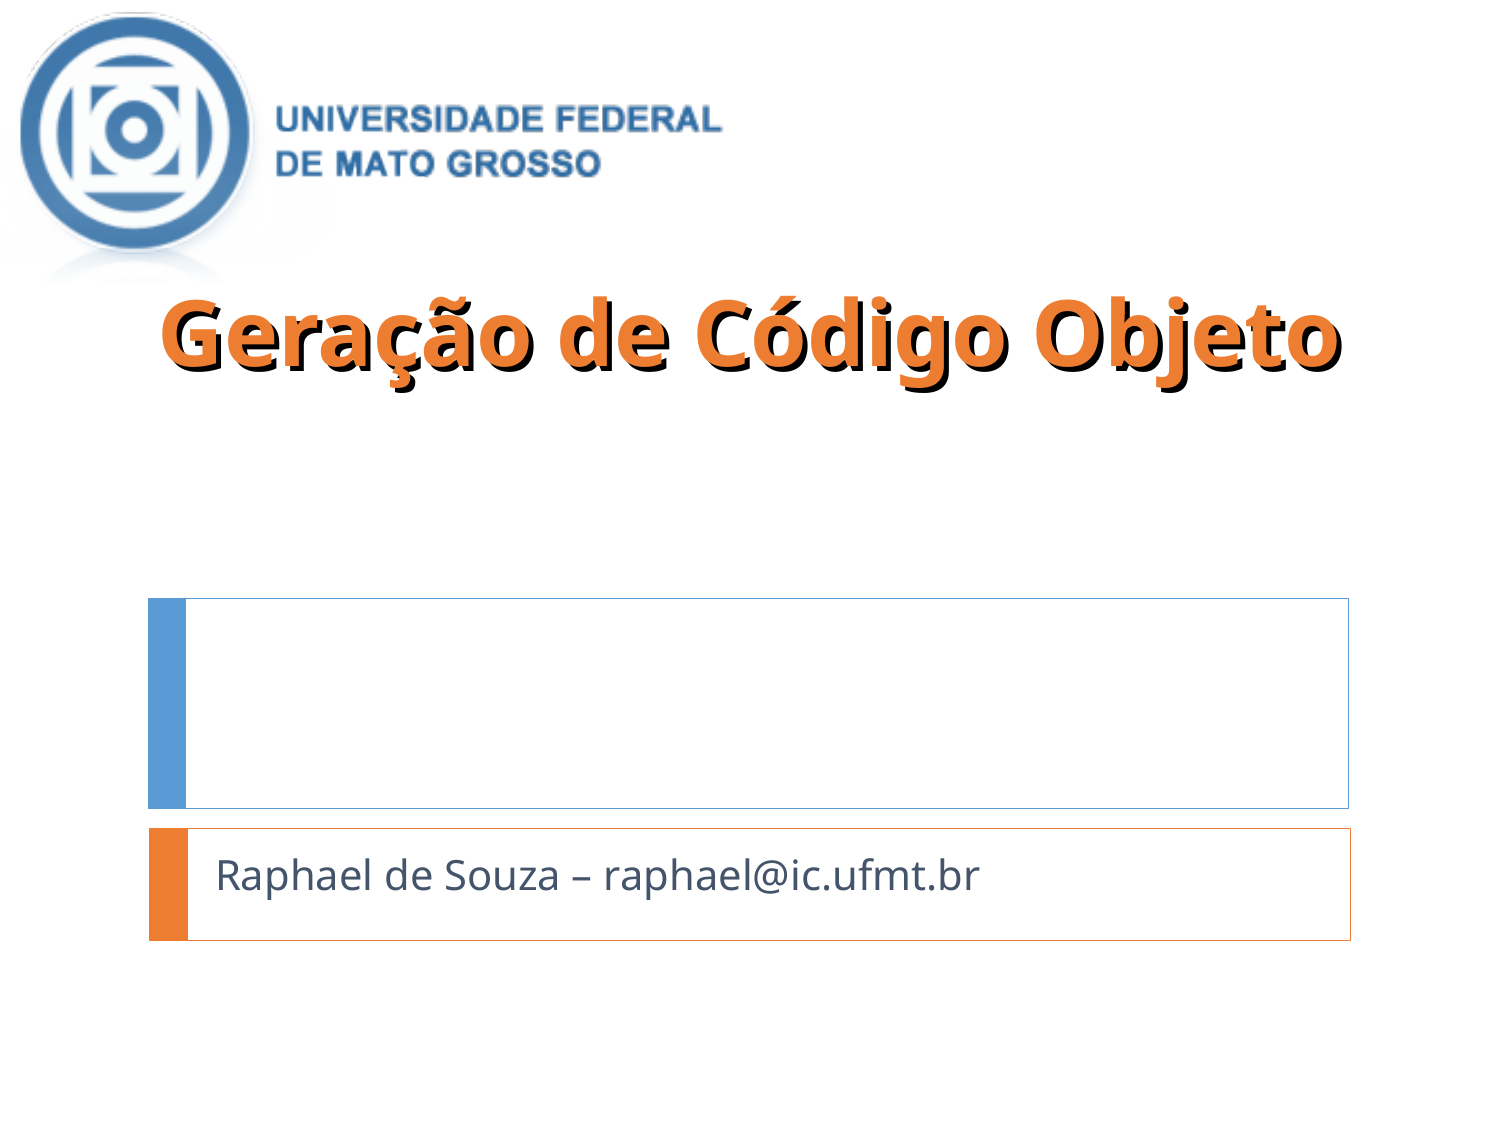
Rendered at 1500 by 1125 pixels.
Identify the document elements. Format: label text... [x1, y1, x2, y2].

text_box Raphael de Souza – raphael@ic.ufmt.br [200, 840, 1326, 929]
picture [0, 0, 730, 283]
text_box Geração de Código Objeto [0, 267, 1500, 540]
